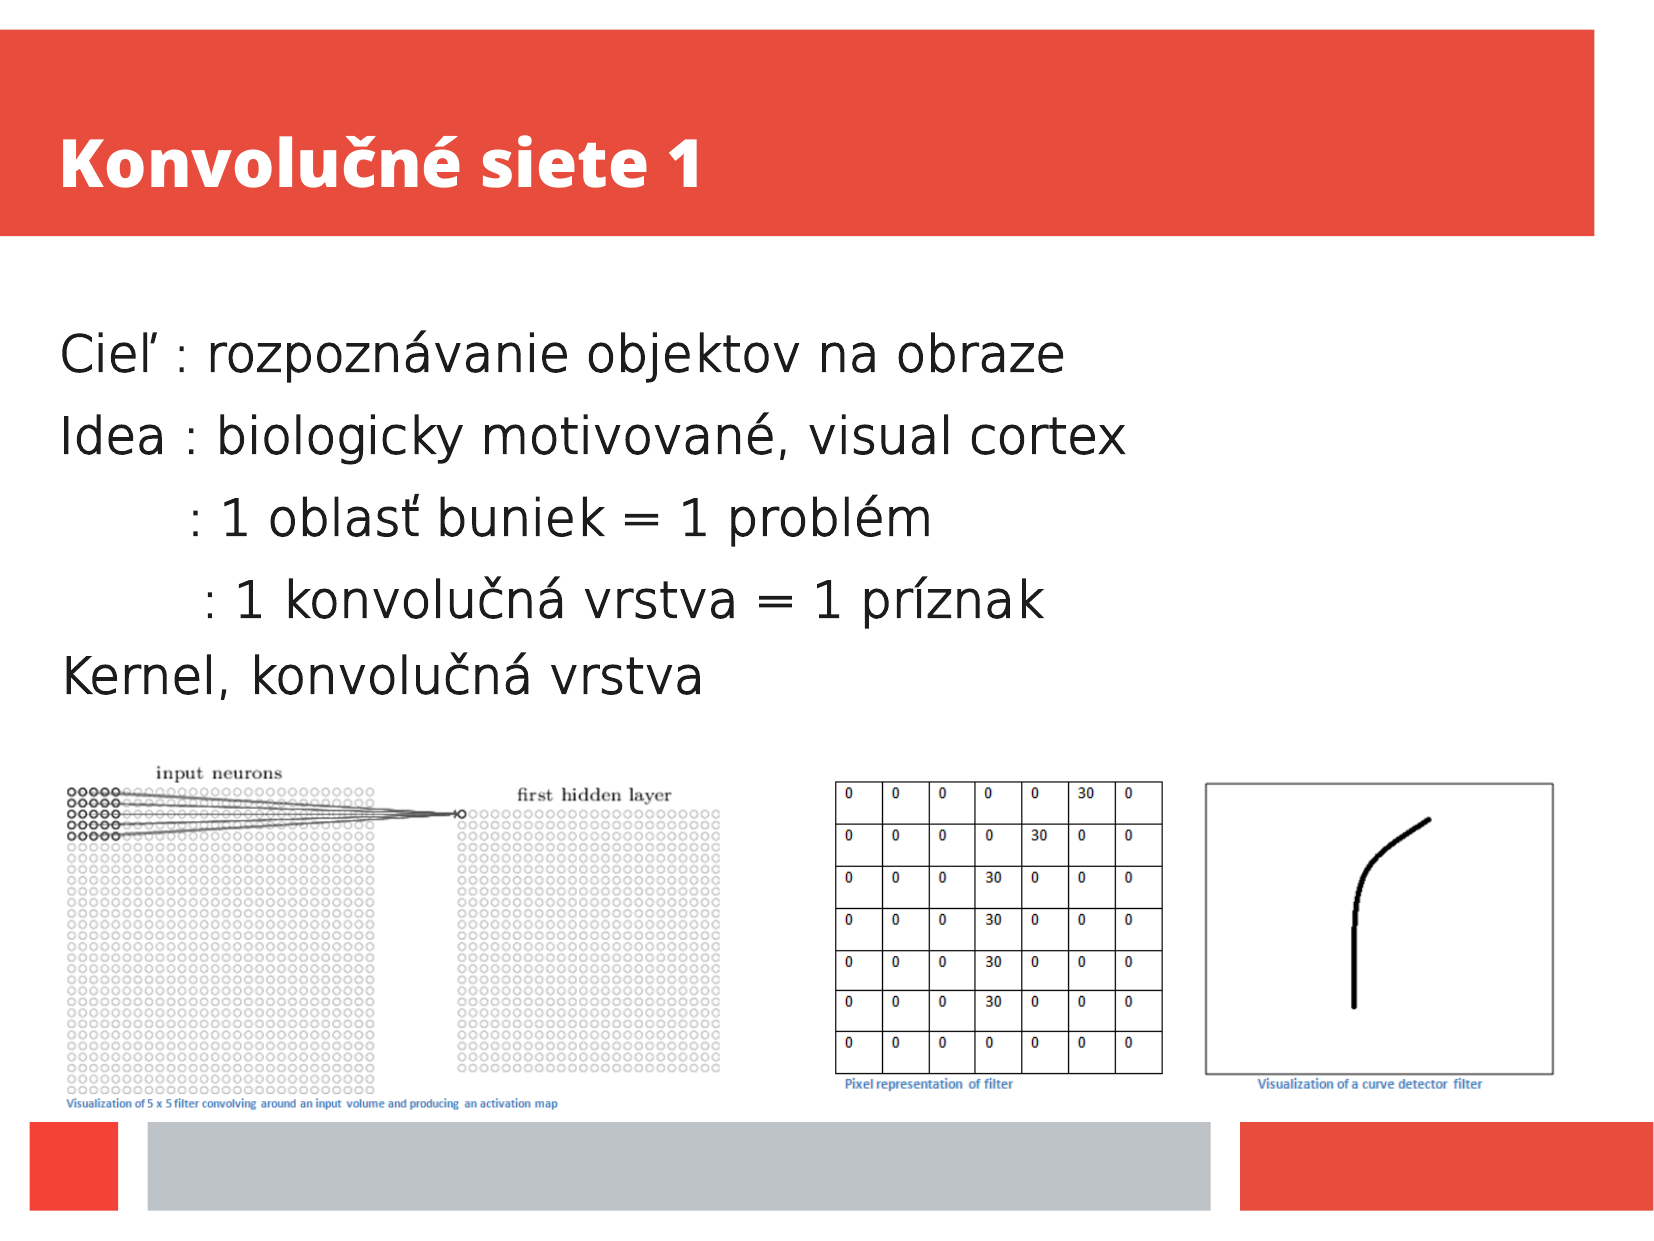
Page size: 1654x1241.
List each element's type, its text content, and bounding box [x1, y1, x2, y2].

title Konvolučné siete 1 [59, 59, 1595, 207]
list Cieľ : rozpoznávanie objektov na obraze Idea : biologicky motivované, visual cortex : 1 oblasť buniek = 1 problém : 1 konvolučná vrstva = 1 príznak Kernel, konvolučná vrstva [59, 324, 1565, 1093]
picture [54, 754, 733, 1123]
picture [822, 767, 1571, 1102]
